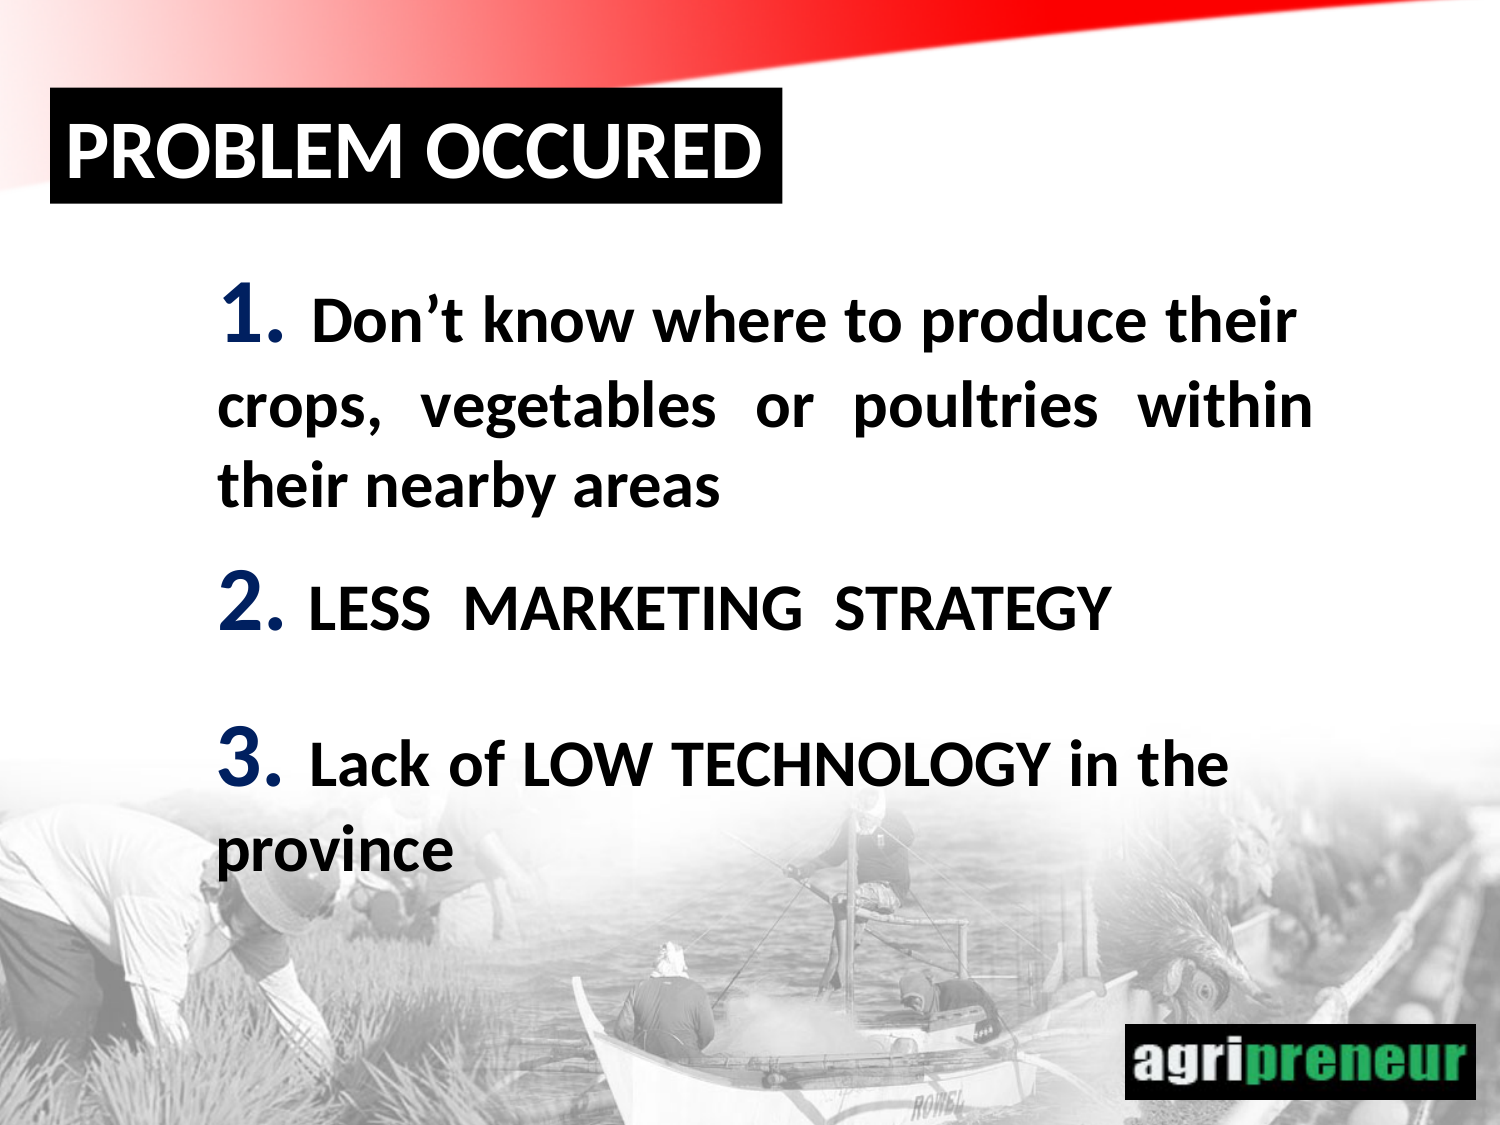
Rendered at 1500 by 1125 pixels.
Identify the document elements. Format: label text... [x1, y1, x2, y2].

text_box 3. Lack of LOW TECHNOLOGY in the province [200, 687, 1361, 895]
text_box 2. LESS MARKETING STRATEGY [202, 531, 1363, 658]
picture [0, 0, 1500, 1125]
text_box PROBLEM OCCURED [50, 87, 783, 204]
text_box 1. Don’t know where to produce their crops, vegetables or poultries within their nearby areas [202, 243, 1363, 531]
